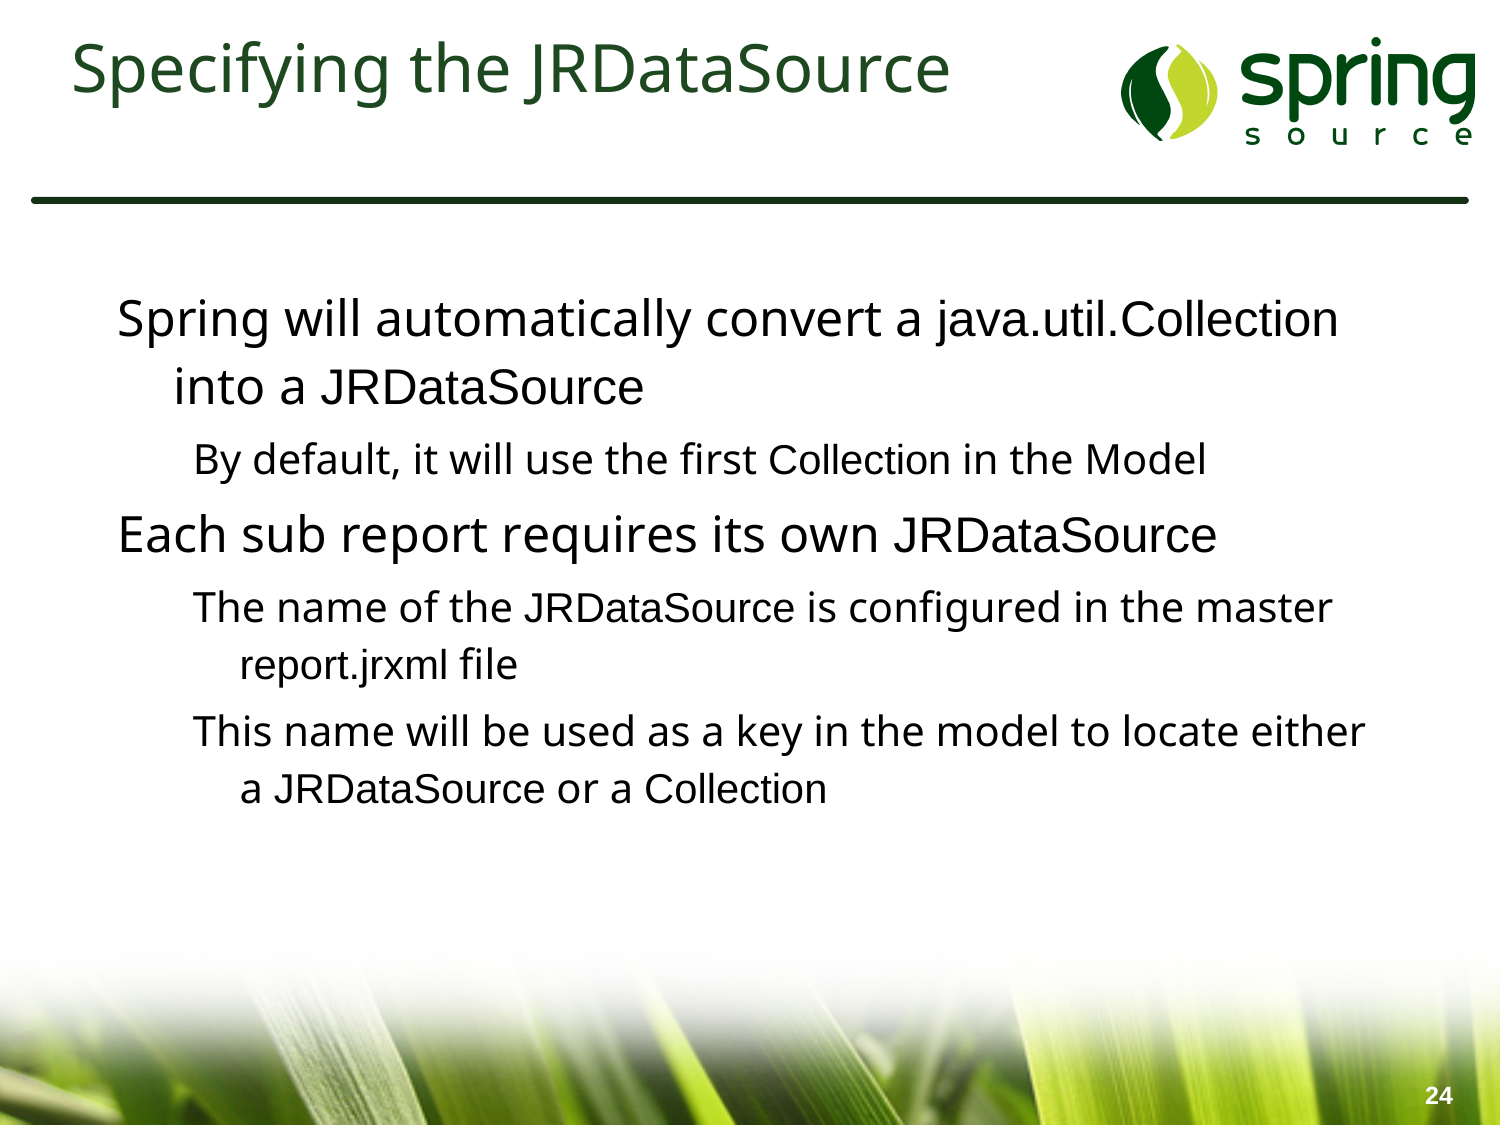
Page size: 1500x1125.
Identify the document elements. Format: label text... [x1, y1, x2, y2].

picture [1121, 37, 1475, 145]
title Specifying the JRDataSource [56, 13, 1089, 176]
picture [0, 944, 1500, 1125]
list Spring will automatically convert a java.util.Collection into a JRDataSource By default, it will use the first Collection in the Model Each sub report requires its own JRDataSource The name of the JRDataSource is configured in the master report.jrxml file This name will be used as a key in the model to locate either a JRDataSource or a Collection [103, 275, 1394, 938]
